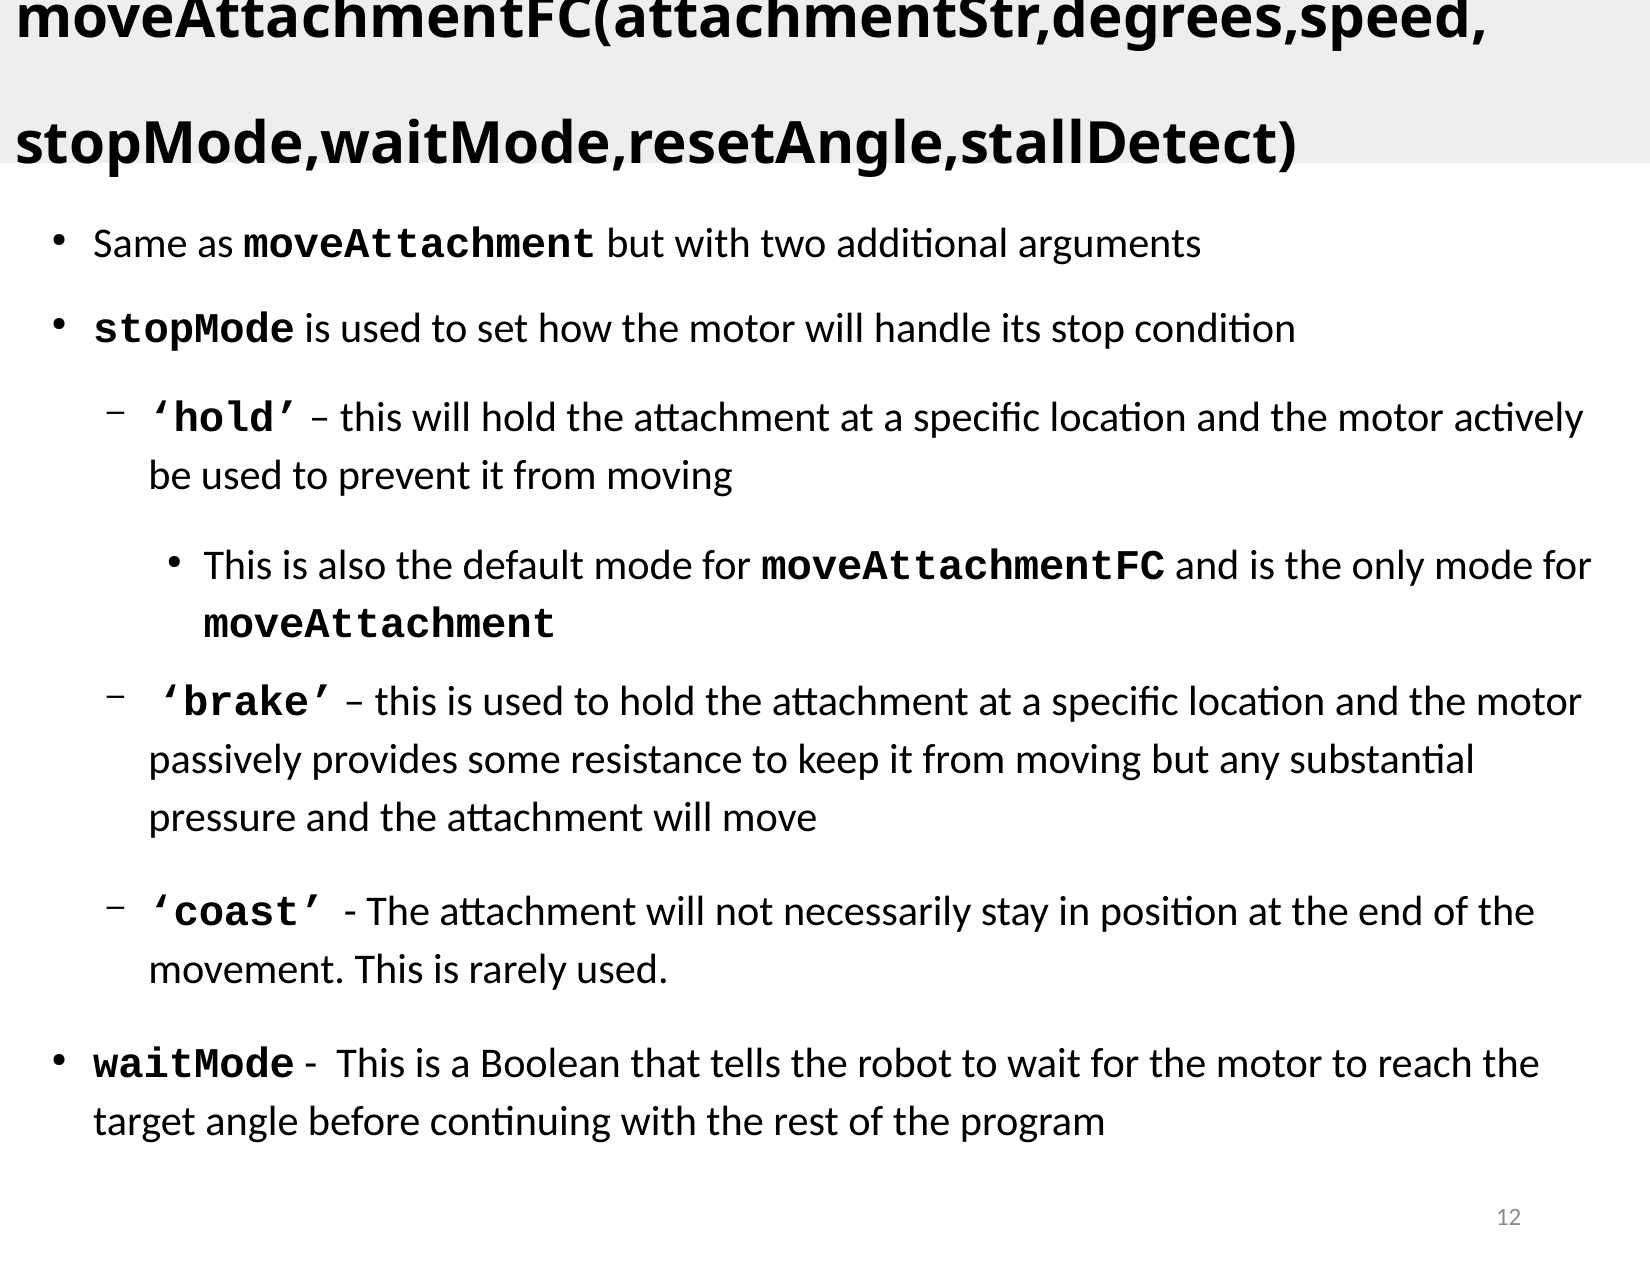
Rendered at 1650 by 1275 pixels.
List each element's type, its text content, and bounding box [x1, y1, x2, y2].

title moveAttachmentFC(attachmentStr,degrees,speed, stopMode,waitMode,resetAngle,stallDetect) [0, 0, 1650, 163]
list Same as moveAttachment but with two additional arguments stopMode is used to set how the motor will handle its stop condition ‘hold’ – this will hold the attachment at a specific location and the motor actively be used to prevent it from moving This is also the default mode for moveAttachmentFC and is the only mode for moveAttachment ‘brake’ – this is used to hold the attachment at a specific location and the motor passively provides some resistance to keep it from moving but any substantial pressure and the attachment will move ‘coast’ - The attachment will not necessarily stay in position at the end of the movement. This is rarely used. waitMode - This is a Boolean that tells the robot to wait for the motor to reach the target angle before continuing with the rest of the program [37, 207, 1595, 1149]
